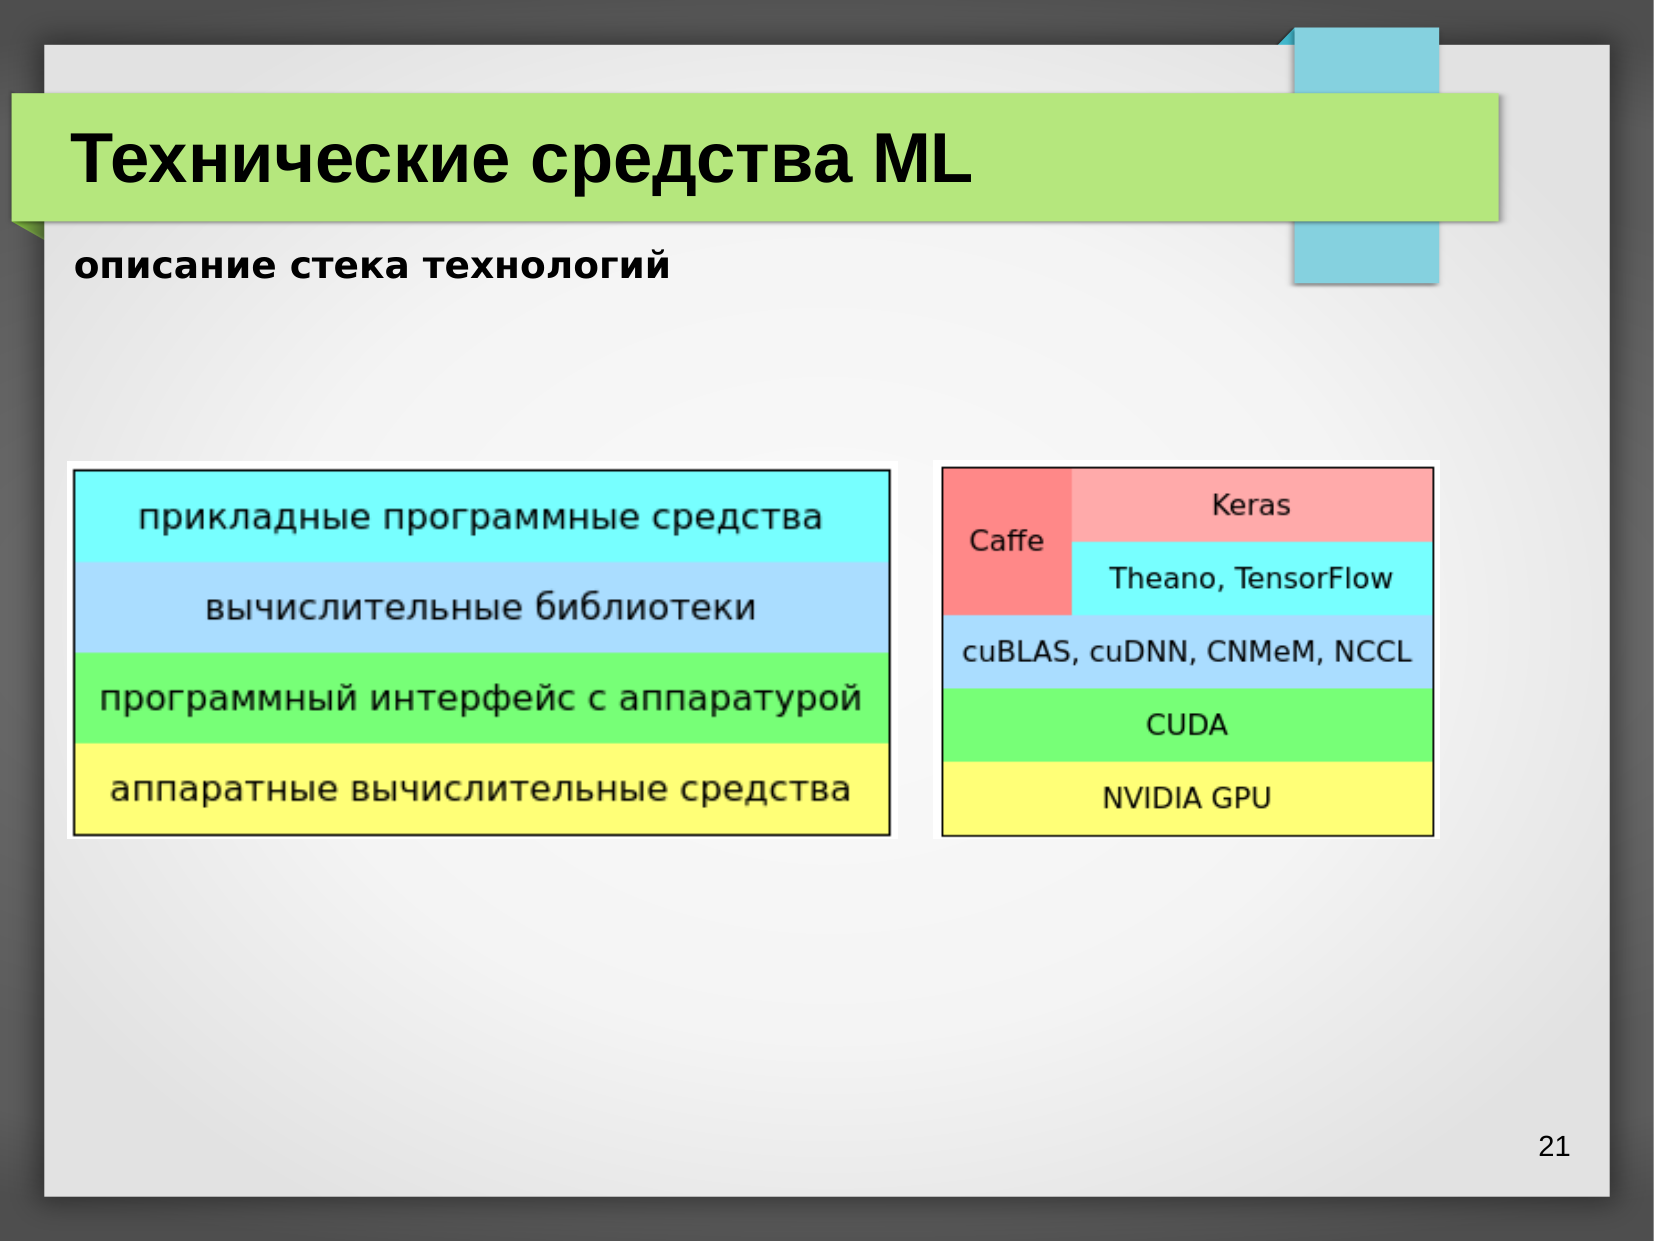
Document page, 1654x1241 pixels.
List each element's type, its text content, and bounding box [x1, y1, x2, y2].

text_box описание стека технологий [59, 236, 934, 331]
title Технические средства ML [70, 118, 1205, 199]
picture [0, 0, 1654, 1241]
